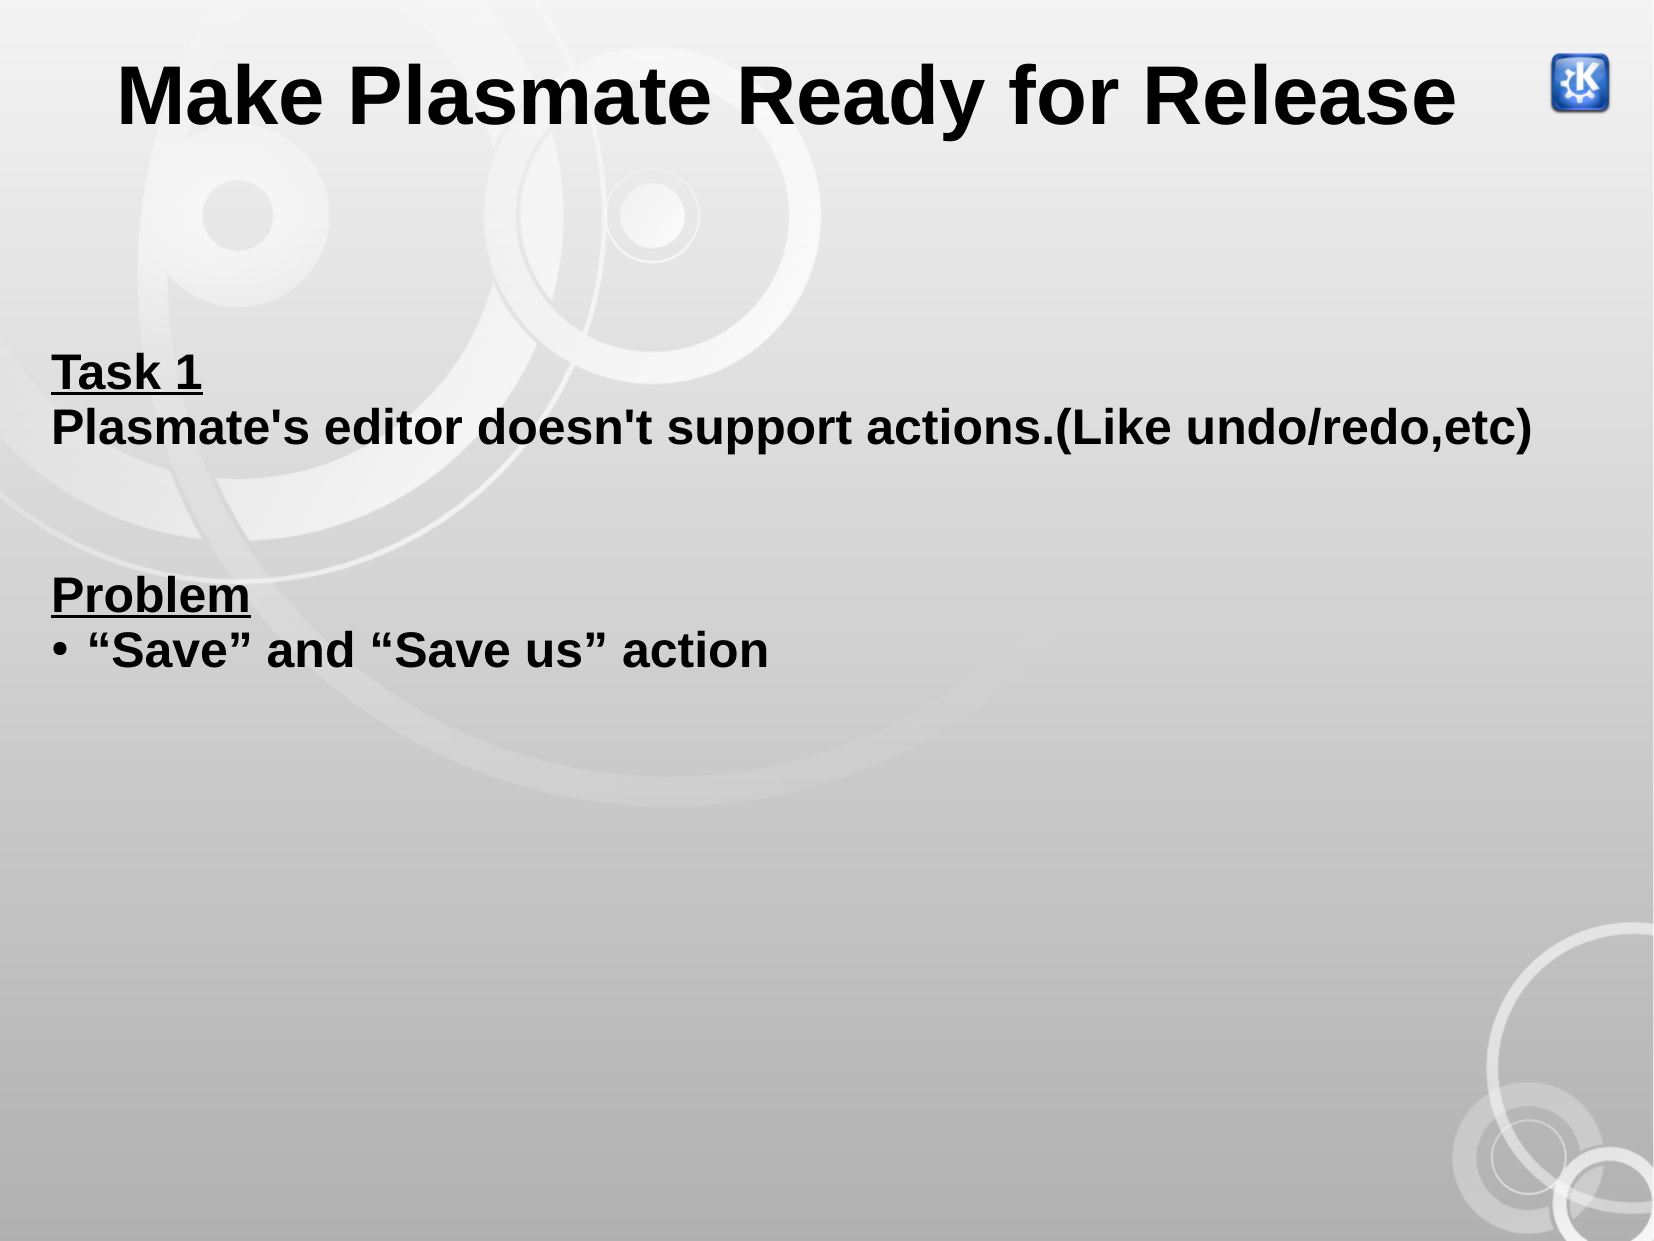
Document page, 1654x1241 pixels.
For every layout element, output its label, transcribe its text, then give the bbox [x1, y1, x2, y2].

text_box Make Plasmate Ready for Release [15, 41, 1561, 150]
text_box Task 1 Plasmate's editor doesn't support actions.(Like undo/redo,etc) Problem “Save” and “Save us” action [36, 225, 1642, 1241]
picture [0, 0, 1654, 1241]
